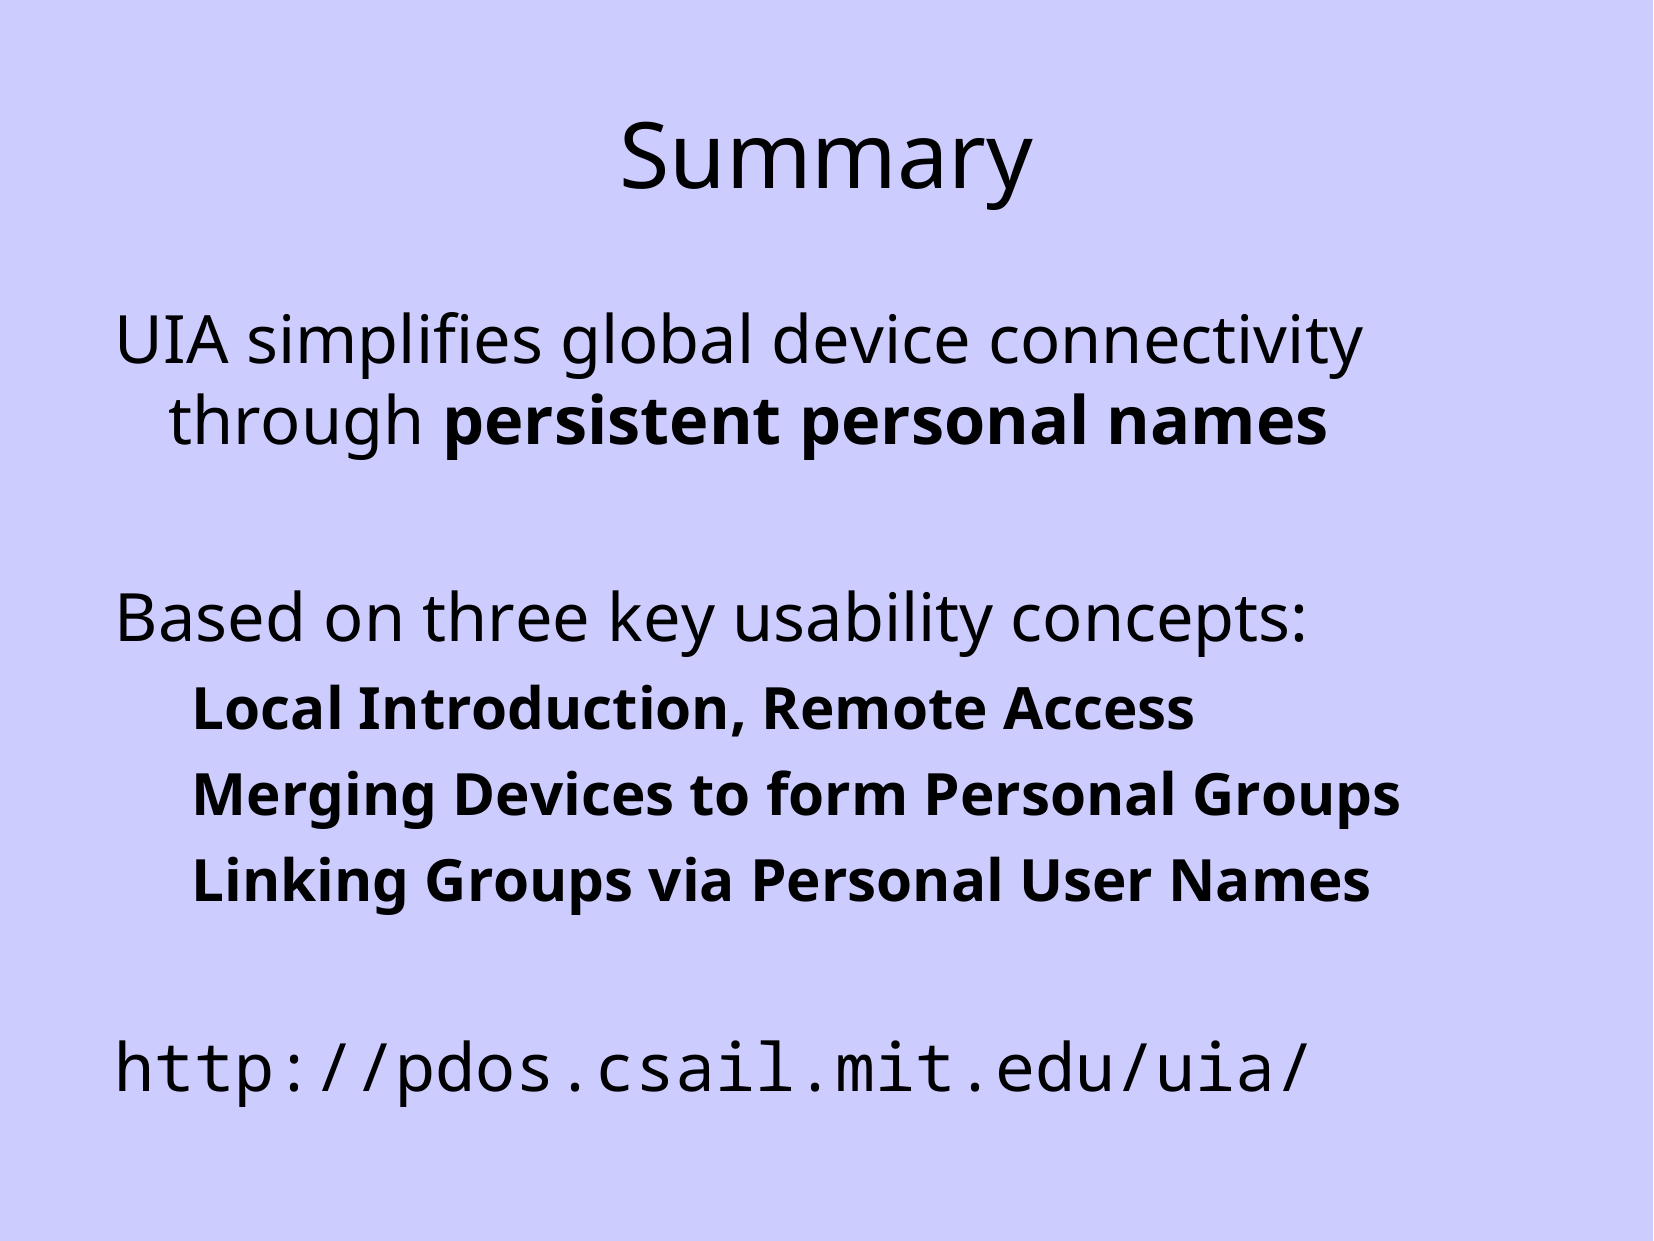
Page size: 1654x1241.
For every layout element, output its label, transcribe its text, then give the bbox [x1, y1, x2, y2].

list UIA simplifies global device connectivity through persistent personal names Based on three key usability concepts: Local Introduction, Remote Access Merging Devices to form Personal Groups Linking Groups via Personal User Names http://pdos.csail.mit.edu/uia/ [82, 290, 1571, 1125]
title Summary [82, 41, 1571, 265]
